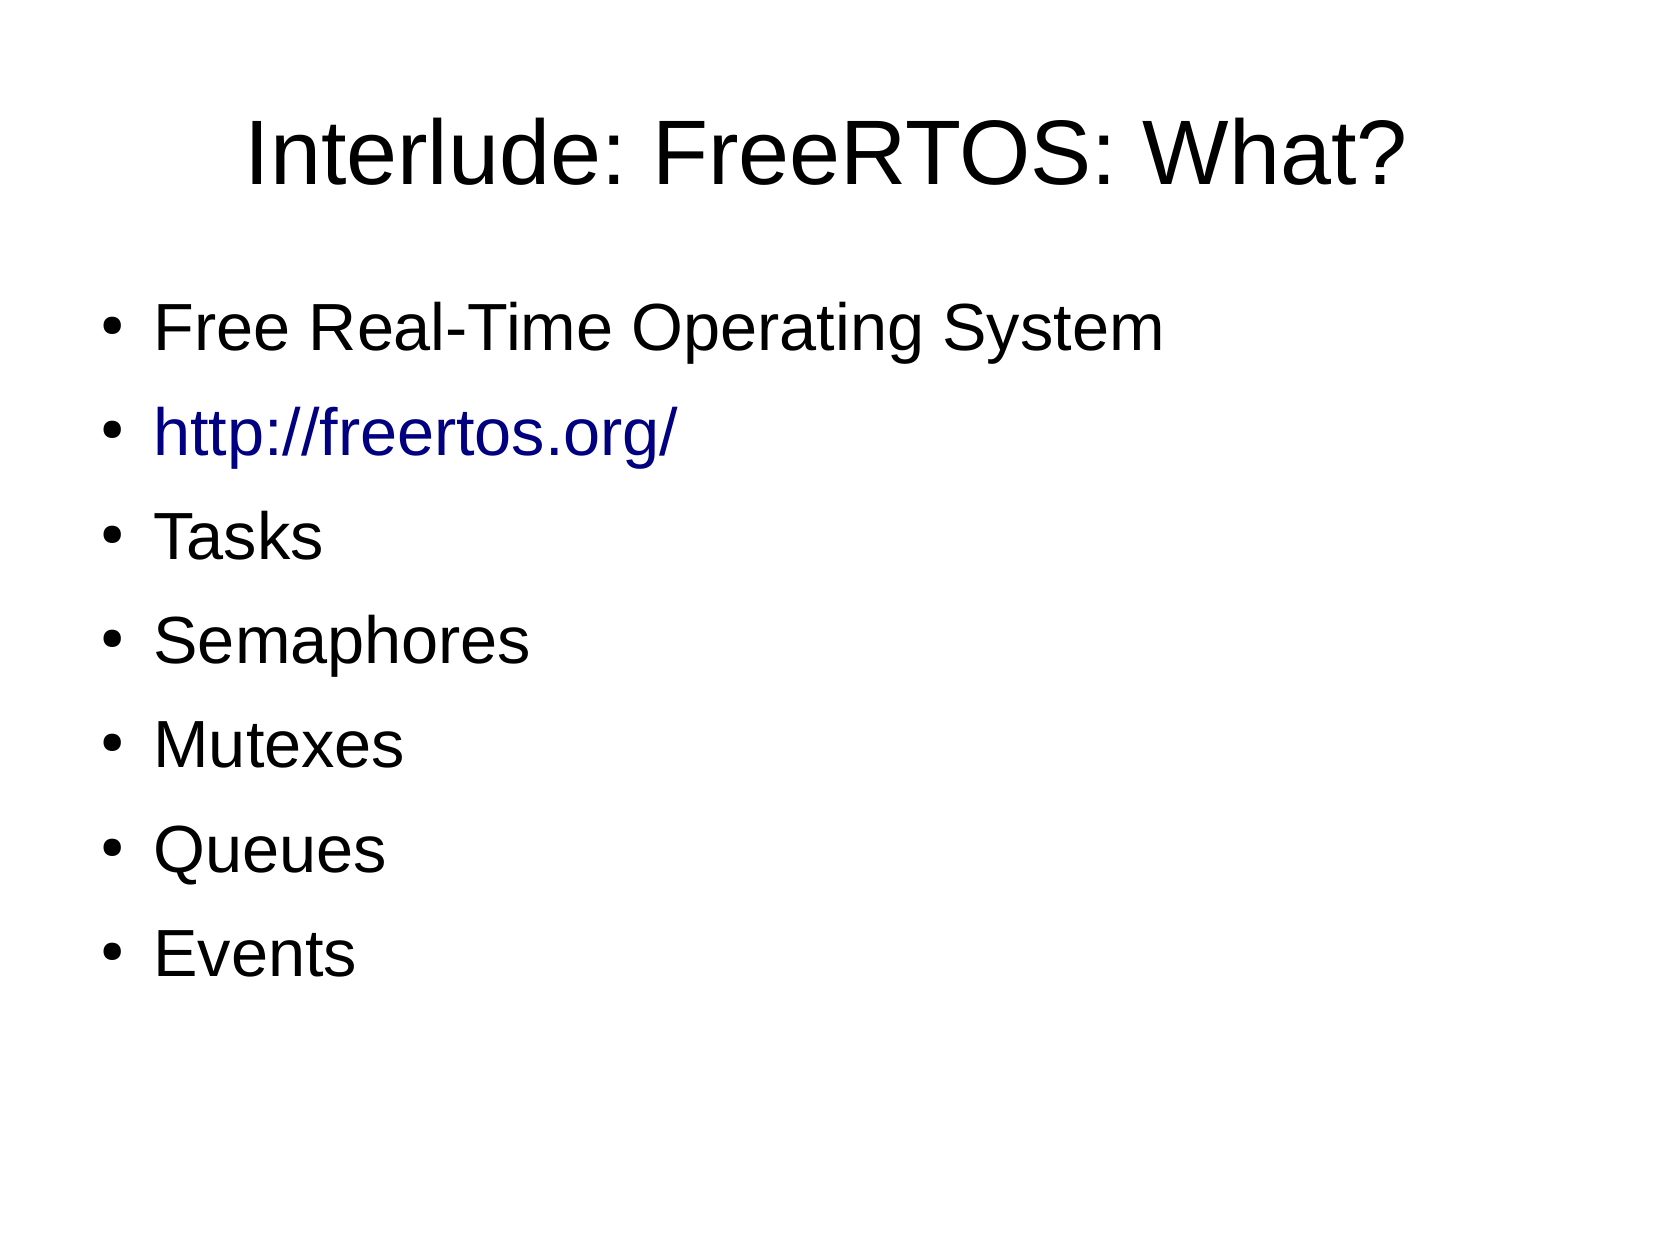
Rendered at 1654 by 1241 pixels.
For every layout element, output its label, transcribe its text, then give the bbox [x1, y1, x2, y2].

title Interlude: FreeRTOS: What? [82, 49, 1571, 257]
list Free Real-Time Operating System http://freertos.org/ Tasks Semaphores Mutexes Queues Events [82, 290, 1571, 1010]
